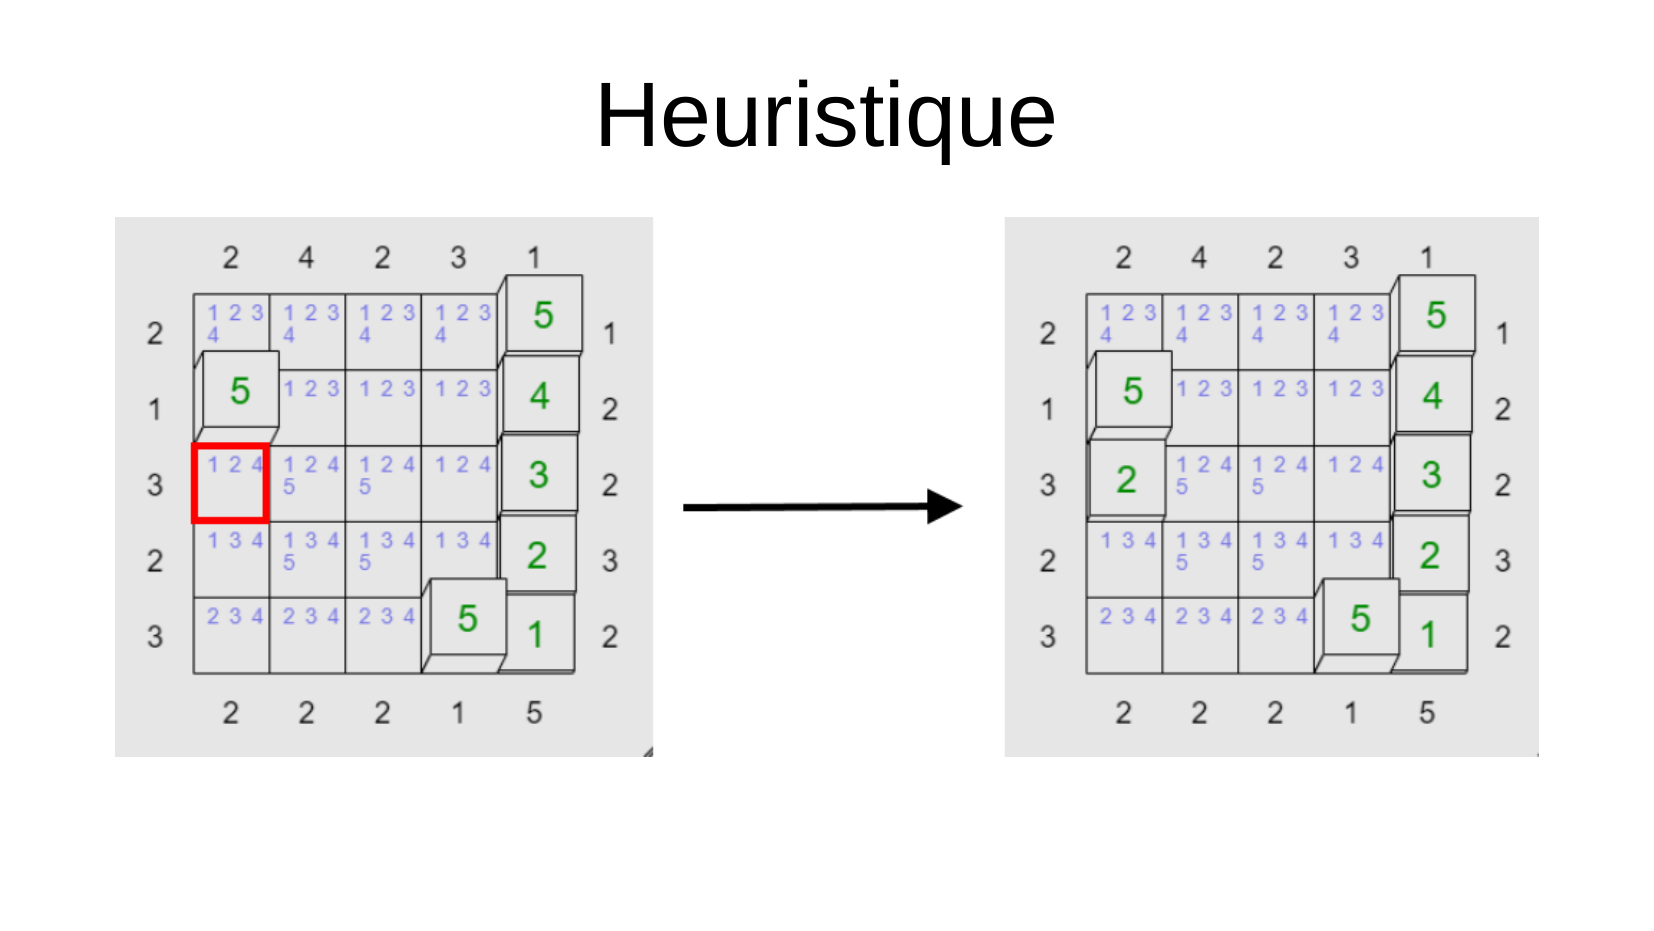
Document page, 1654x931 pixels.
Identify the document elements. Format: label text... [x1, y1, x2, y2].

picture [115, 217, 1539, 758]
title Heuristique [82, 37, 1571, 193]
